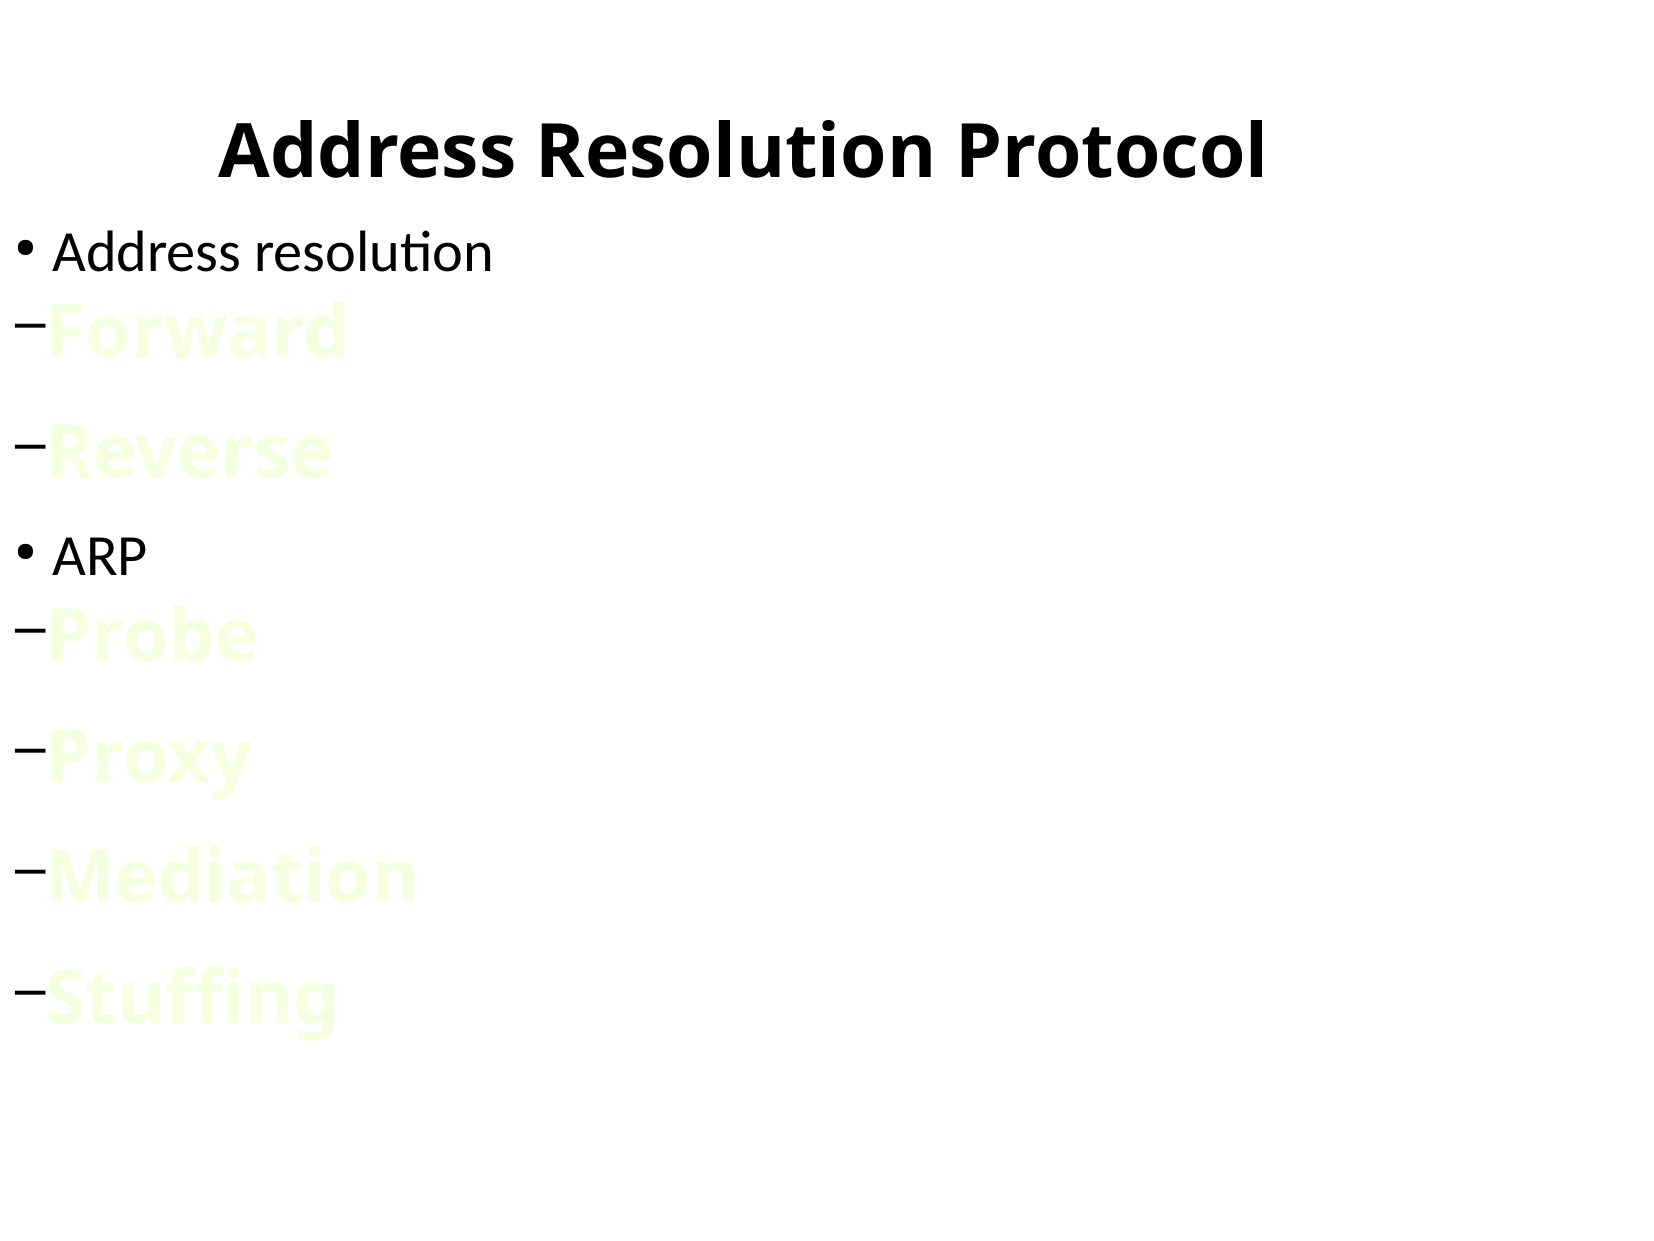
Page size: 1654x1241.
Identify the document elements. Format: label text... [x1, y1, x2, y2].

title Address Resolution Protocol [0, 49, 1489, 257]
list Address resolution Forward Reverse ARP Probe Proxy Mediation Stuffing [0, 213, 1456, 1109]
